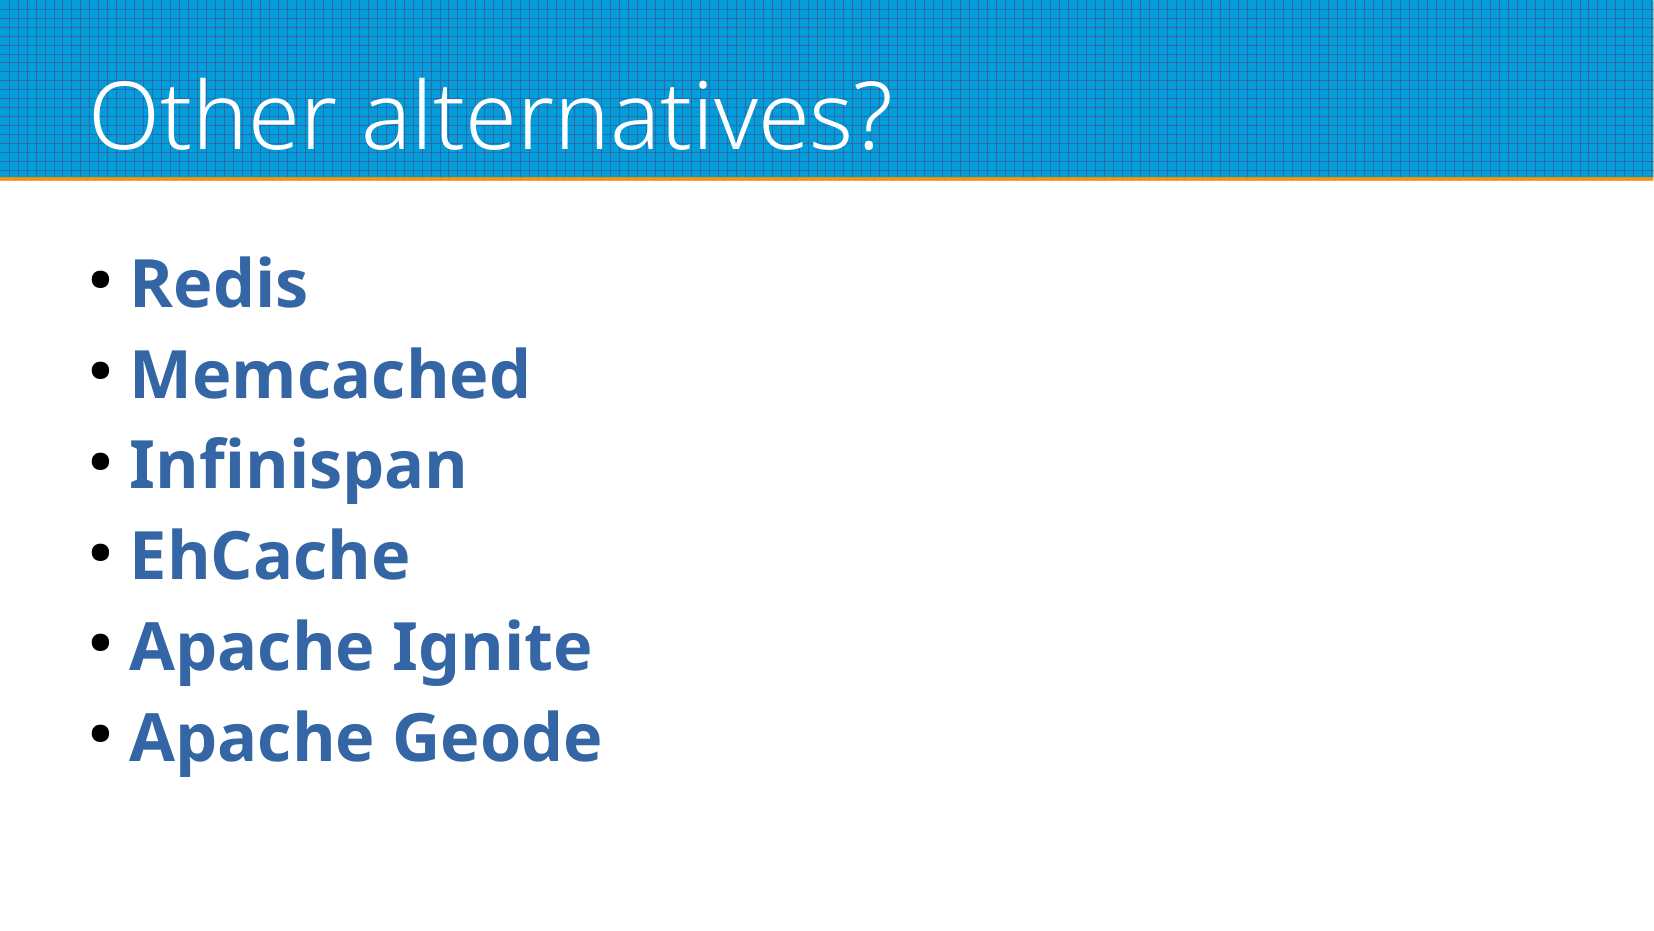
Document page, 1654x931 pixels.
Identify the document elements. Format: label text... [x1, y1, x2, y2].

subtitle Redis Memcached Infinispan EhCache Apache Ignite Apache Geode [88, 236, 1565, 813]
title Other alternatives? [88, 14, 1565, 178]
